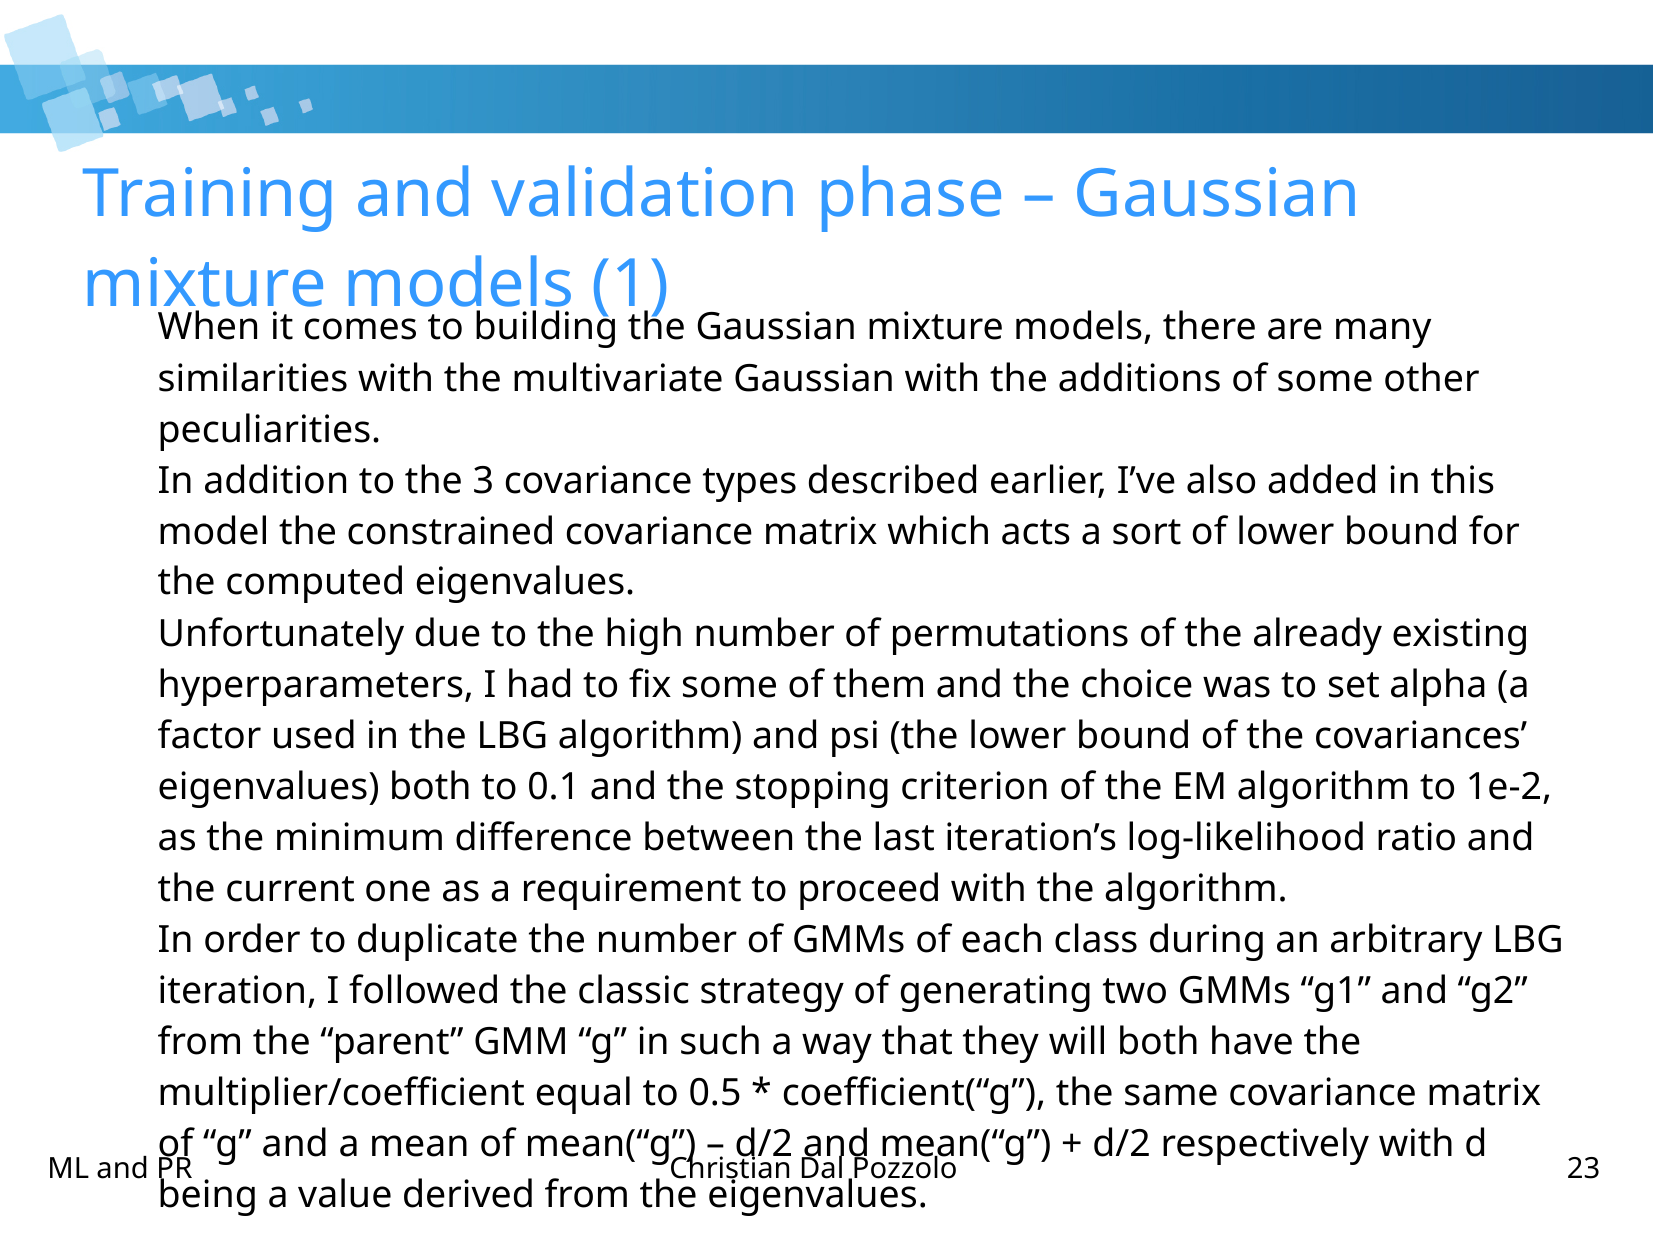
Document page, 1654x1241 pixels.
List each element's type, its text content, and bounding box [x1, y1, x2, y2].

title Training and validation phase – Gaussian mixture models (1) [82, 132, 1571, 340]
picture [0, 0, 1653, 1238]
list When it comes to building the Gaussian mixture models, there are many similarities with the multivariate Gaussian with the additions of some other peculiarities. In addition to the 3 covariance types described earlier, I’ve also added in this model the constrained covariance matrix which acts a sort of lower bound for the computed eigenvalues. Unfortunately due to the high number of permutations of the already existing hyperparameters, I had to fix some of them and the choice was to set alpha (a factor used in the LBG algorithm) and psi (the lower bound of the covariances’ eigenvalues) both to 0.1 and the stopping criterion of the EM algorithm to 1e-2, as the minimum difference between the last iteration’s log-likelihood ratio and the current one as a requirement to proceed with the algorithm. In order to duplicate the number of GMMs of each class during an arbitrary LBG iteration, I followed the classic strategy of generating two GMMs “g1” and “g2” from the “parent” GMM “g” in such a way that they will both have the multiplier/coefficient equal to 0.5 * coefficient(“g”), the same covariance matrix of “g” and a mean of mean(“g”) – d/2 and mean(“g”) + d/2 respectively with d being a value derived from the eigenvalues. [86, 300, 1576, 1171]
